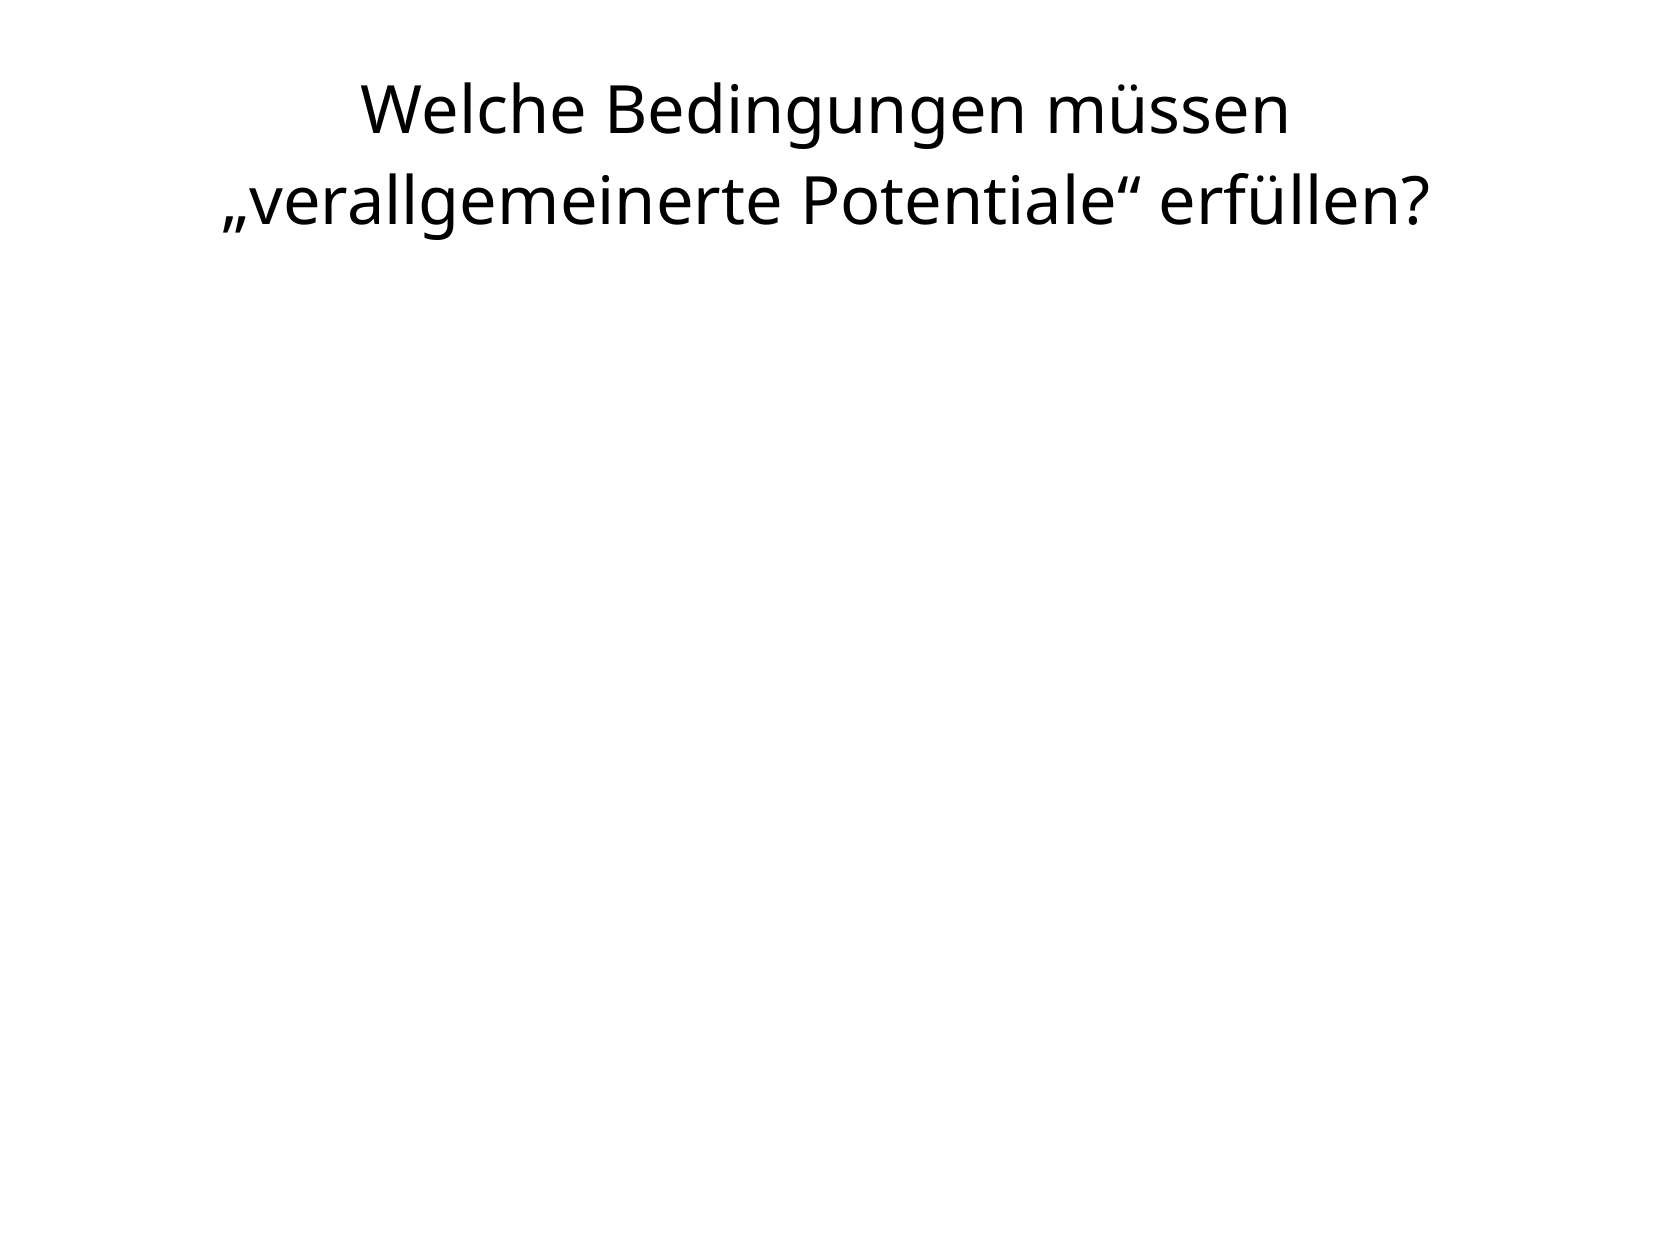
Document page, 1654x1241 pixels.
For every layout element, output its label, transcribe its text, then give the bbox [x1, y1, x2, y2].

title Welche Bedingungen müssen „verallgemeinerte Potentiale“ erfüllen? [82, 49, 1571, 257]
